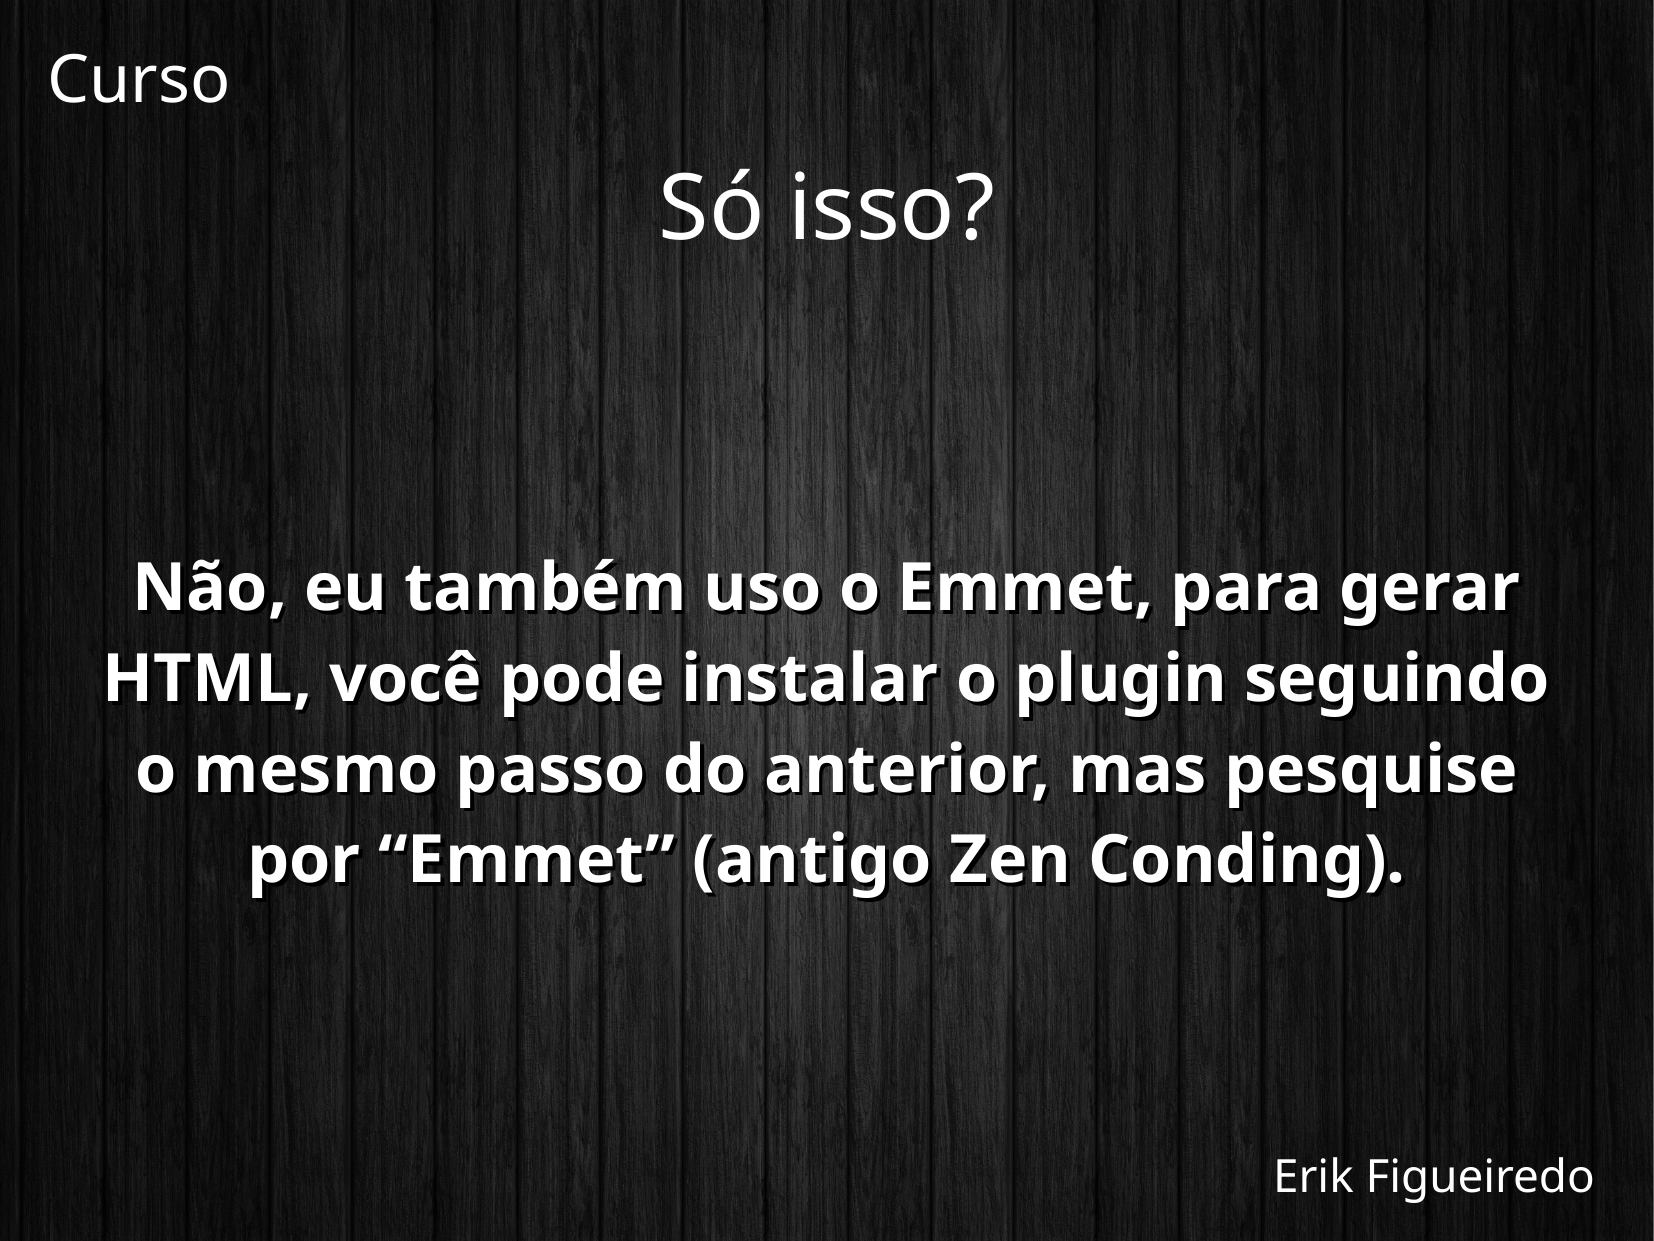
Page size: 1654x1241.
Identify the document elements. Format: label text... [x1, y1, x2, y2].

picture [0, 0, 1654, 1241]
text_box Curso [47, 35, 1087, 119]
text_box Erik Figueiredo [768, 1133, 1596, 1217]
list Não, eu também uso o Emmet, para gerar HTML, você pode instalar o plugin seguindo o mesmo passo do anterior, mas pesquise por “Emmet” (antigo Zen Conding). [83, 311, 1572, 1131]
title Só isso? [83, 129, 1572, 278]
